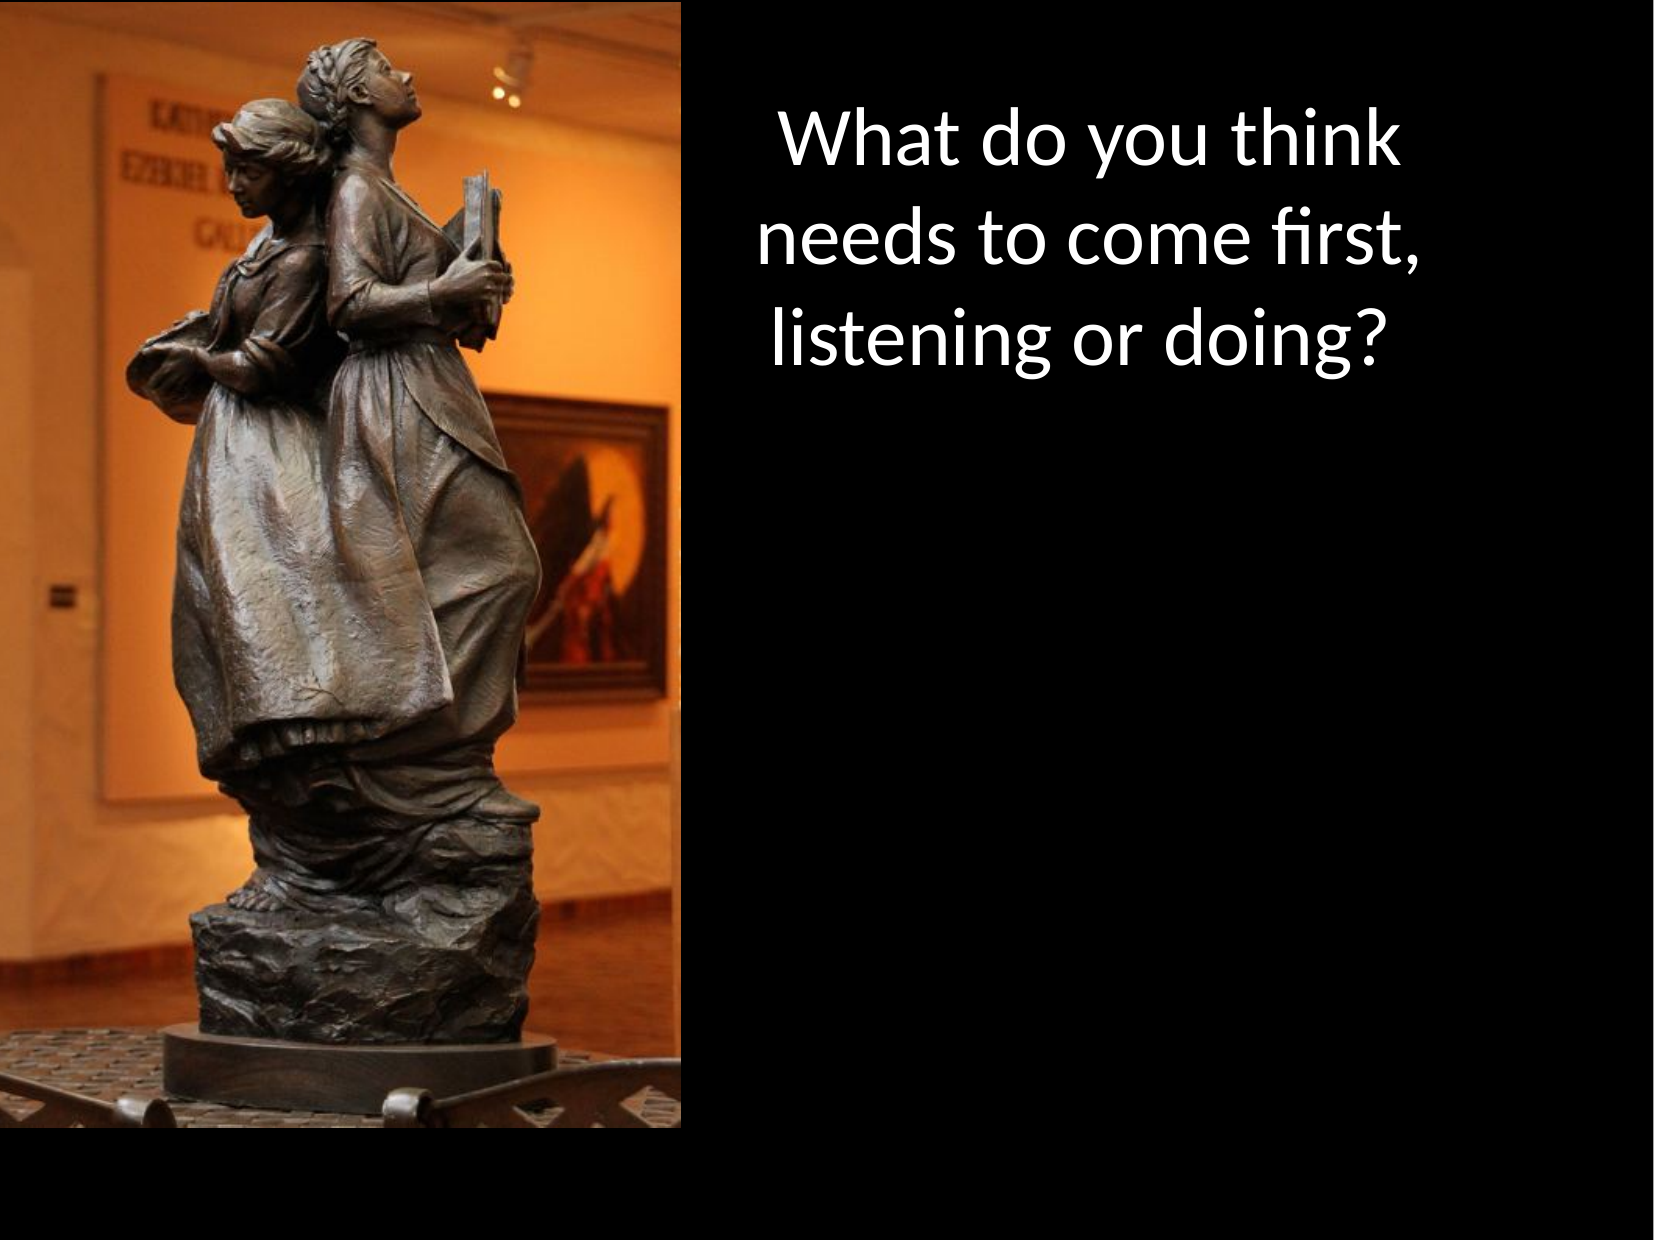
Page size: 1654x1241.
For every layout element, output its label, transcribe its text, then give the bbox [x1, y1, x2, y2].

picture [0, 2, 681, 1128]
title What do you think needs to come first, listening or doing? [714, 0, 1466, 490]
